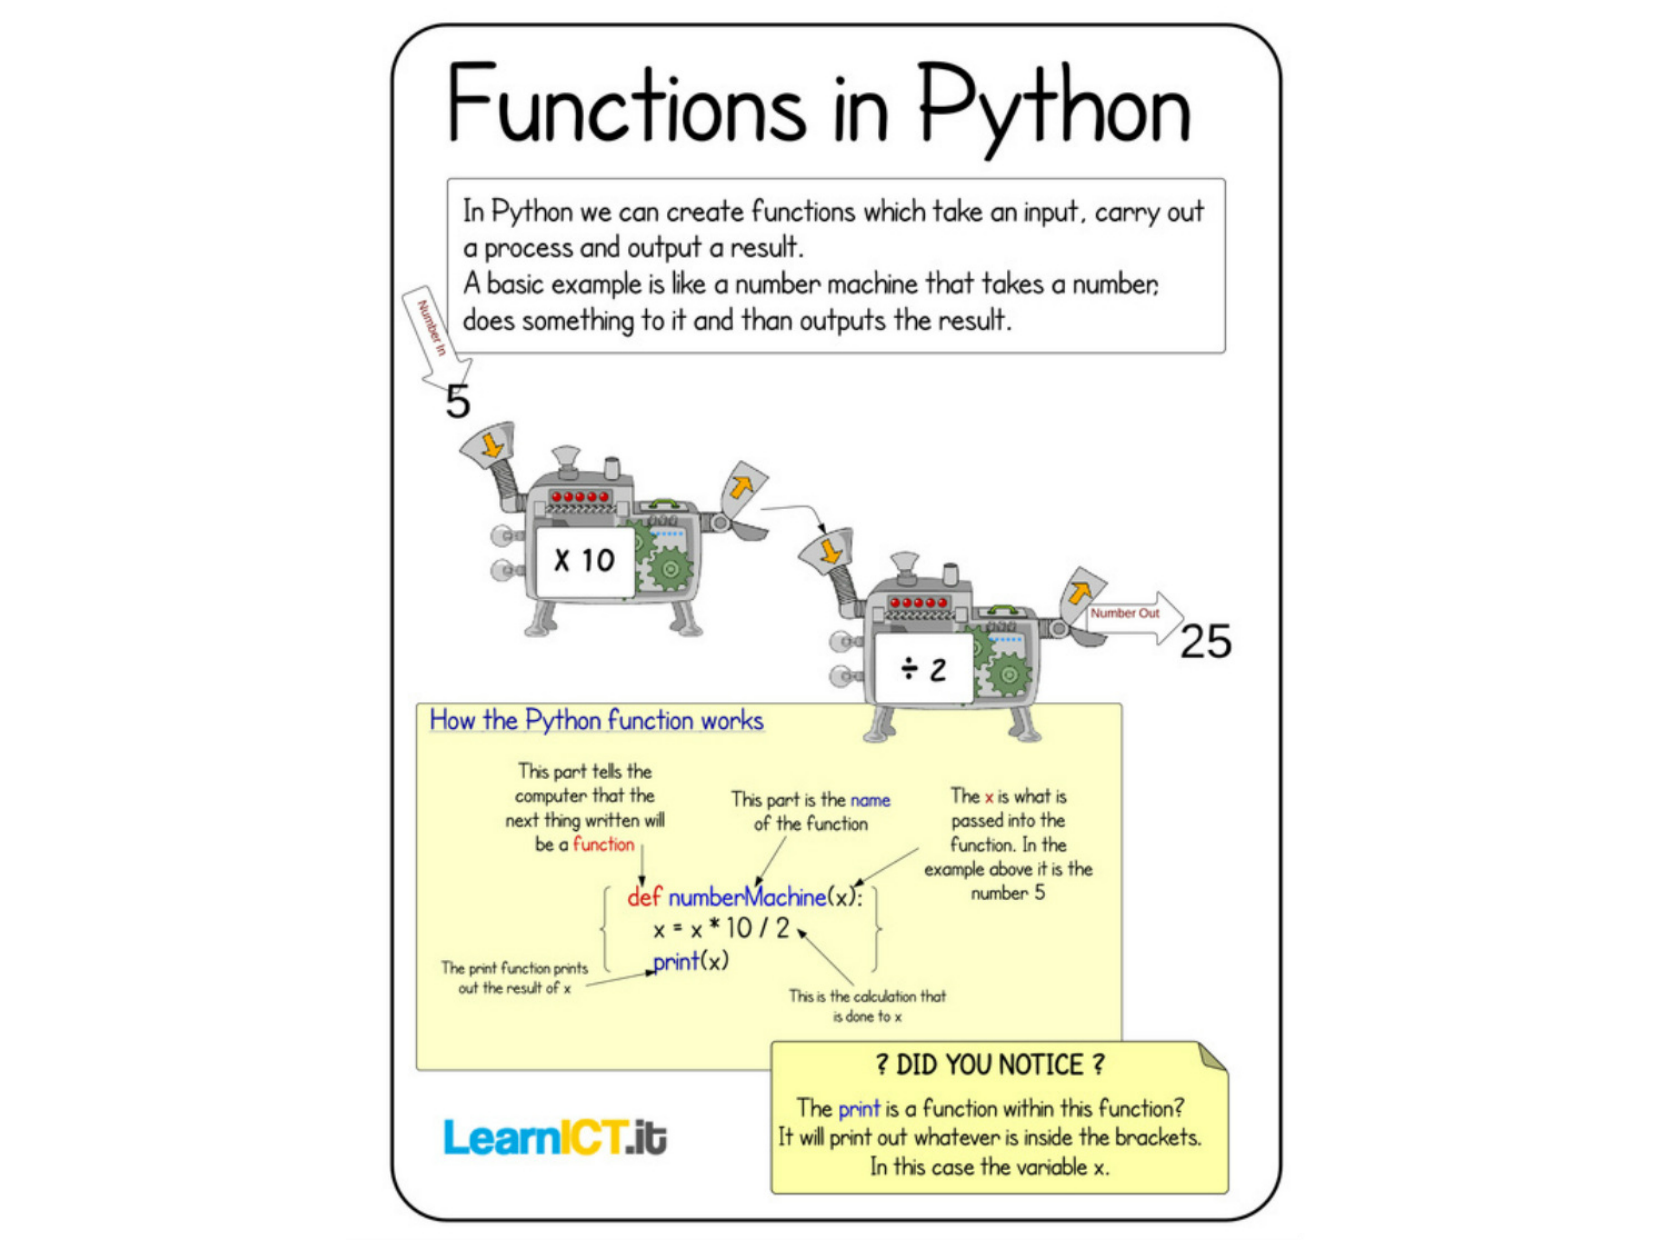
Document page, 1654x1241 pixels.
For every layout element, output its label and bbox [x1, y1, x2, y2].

picture [346, 0, 1305, 1240]
